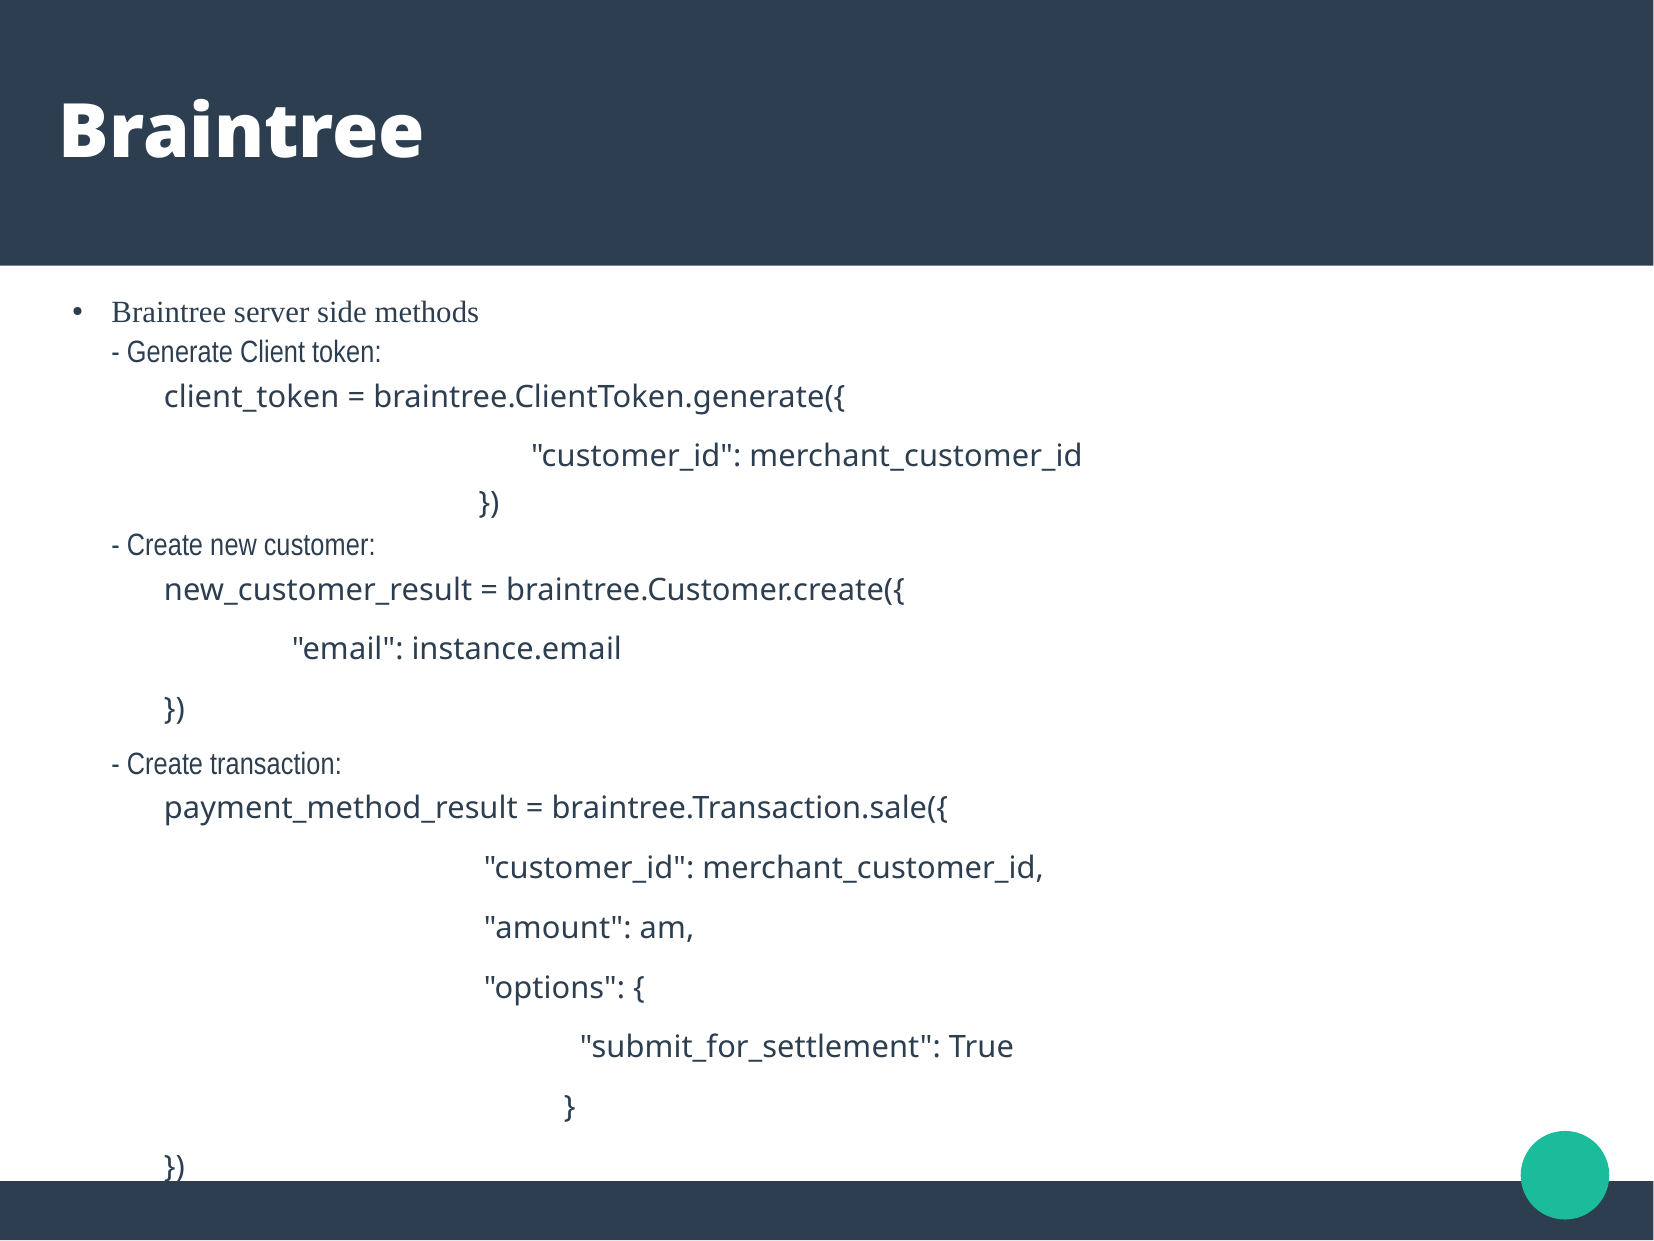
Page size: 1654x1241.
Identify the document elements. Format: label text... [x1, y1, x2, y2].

list Braintree server side methods - Generate Client token: client_token = braintree.ClientToken.generate({ "customer_id": merchant_customer_id }) - Create new customer: new_customer_result = braintree.Customer.create({ "email": instance.email }) - Create transaction: payment_method_result = braintree.Transaction.sale({ "customer_id": merchant_customer_id, "amount": am, "options": { "submit_for_settlement": True } }) [59, 295, 1595, 1193]
title Braintree [59, 49, 1595, 207]
